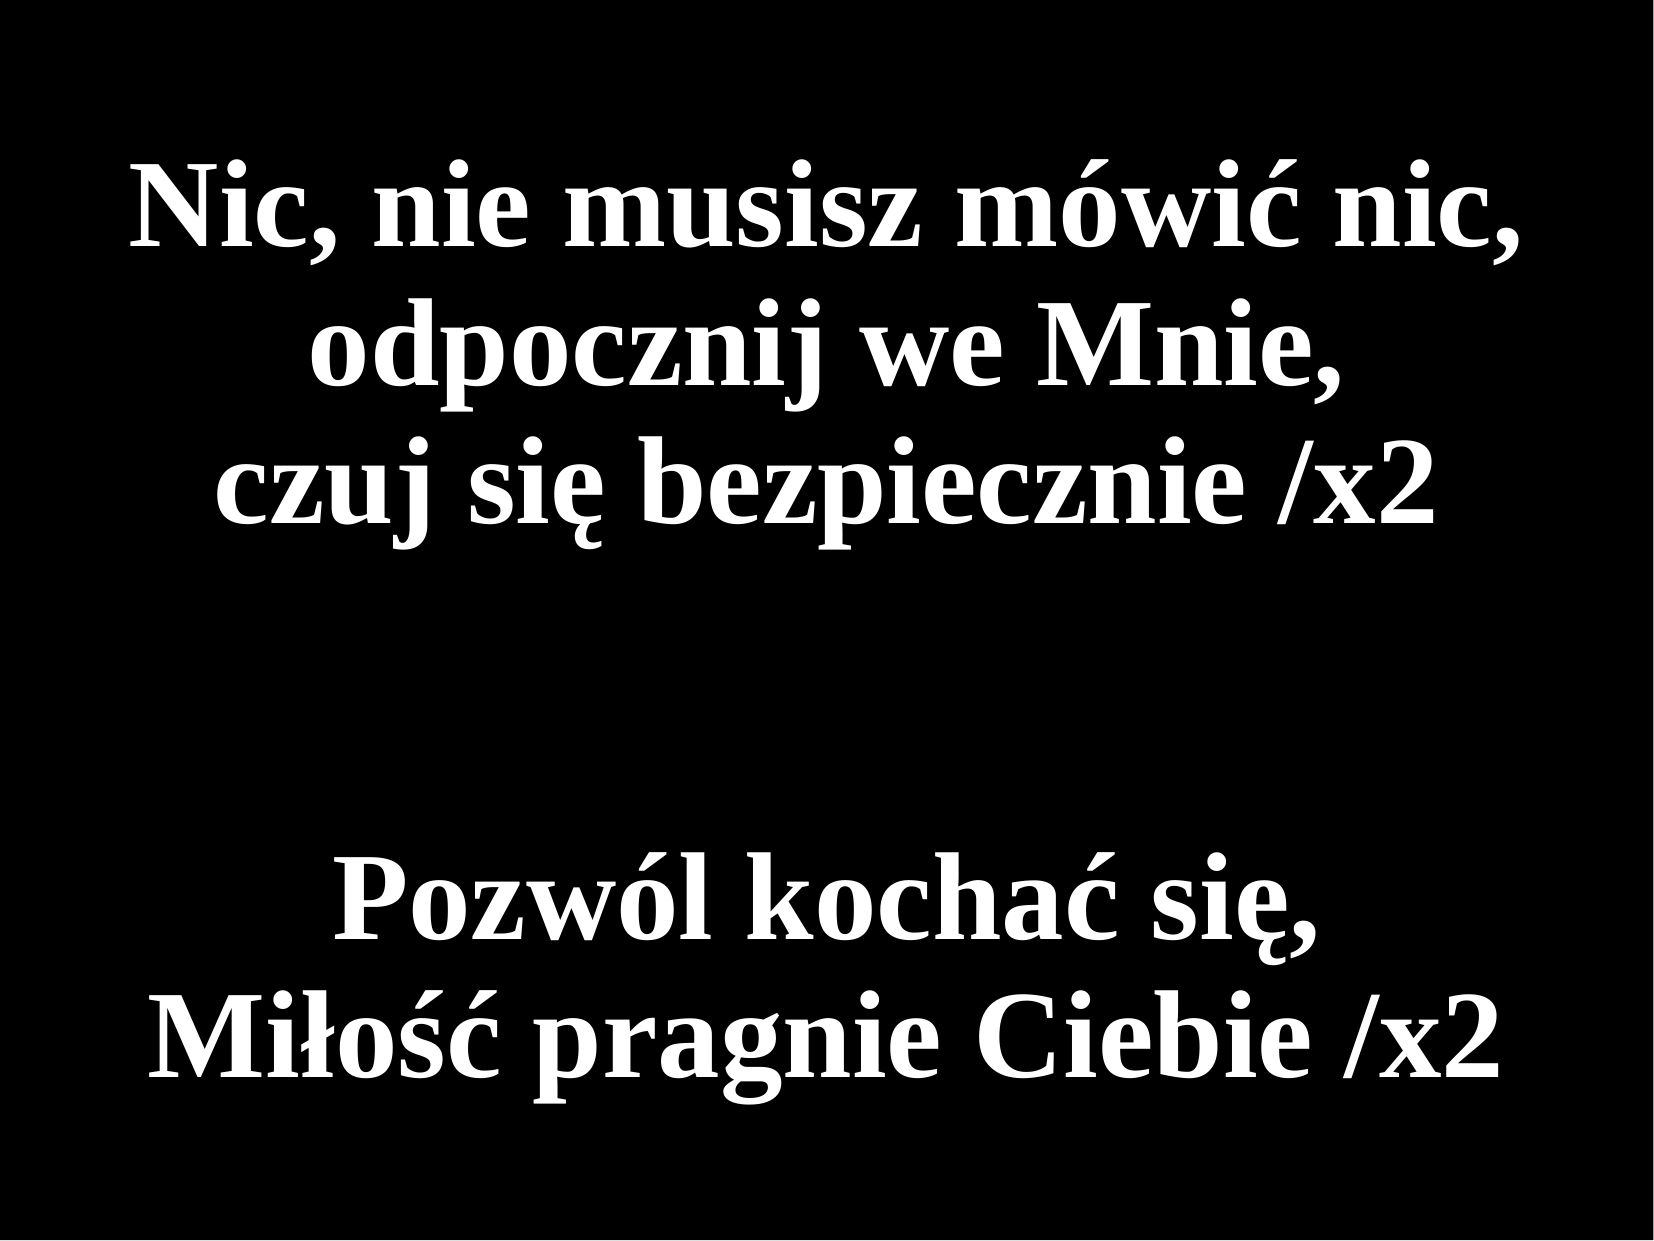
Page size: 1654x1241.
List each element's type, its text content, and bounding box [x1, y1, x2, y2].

title Nic, nie musisz mówić nic, odpocznij we Mnie, czuj się bezpiecznie /x2 Pozwól kochać się, Miłość pragnie Ciebie /x2 [0, 0, 1654, 1241]
